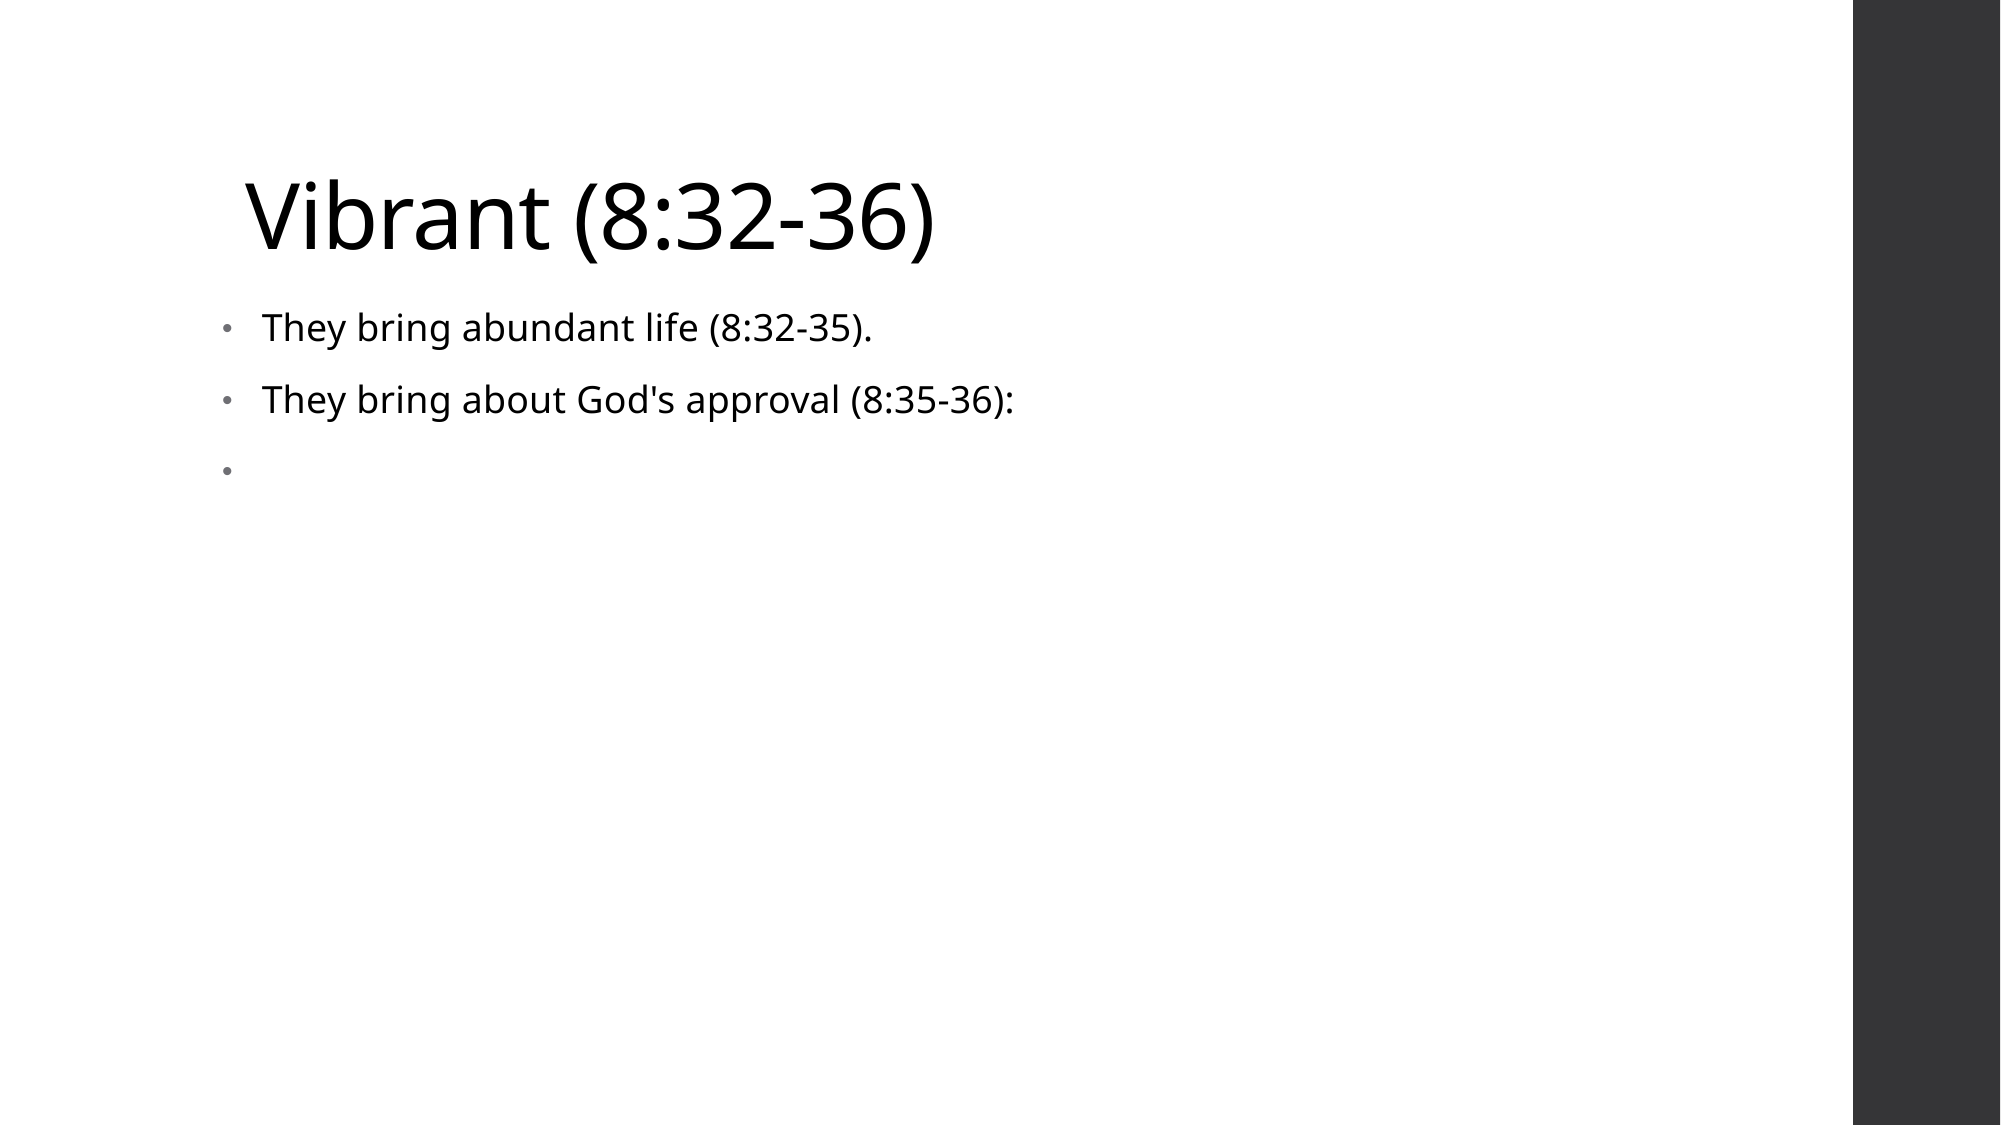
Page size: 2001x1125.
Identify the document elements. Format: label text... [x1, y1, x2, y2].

list They bring abundant life (8:32-35). They bring about God's approval (8:35-36): [206, 299, 1617, 1014]
title Vibrant (8:32-36) [206, 60, 1797, 278]
